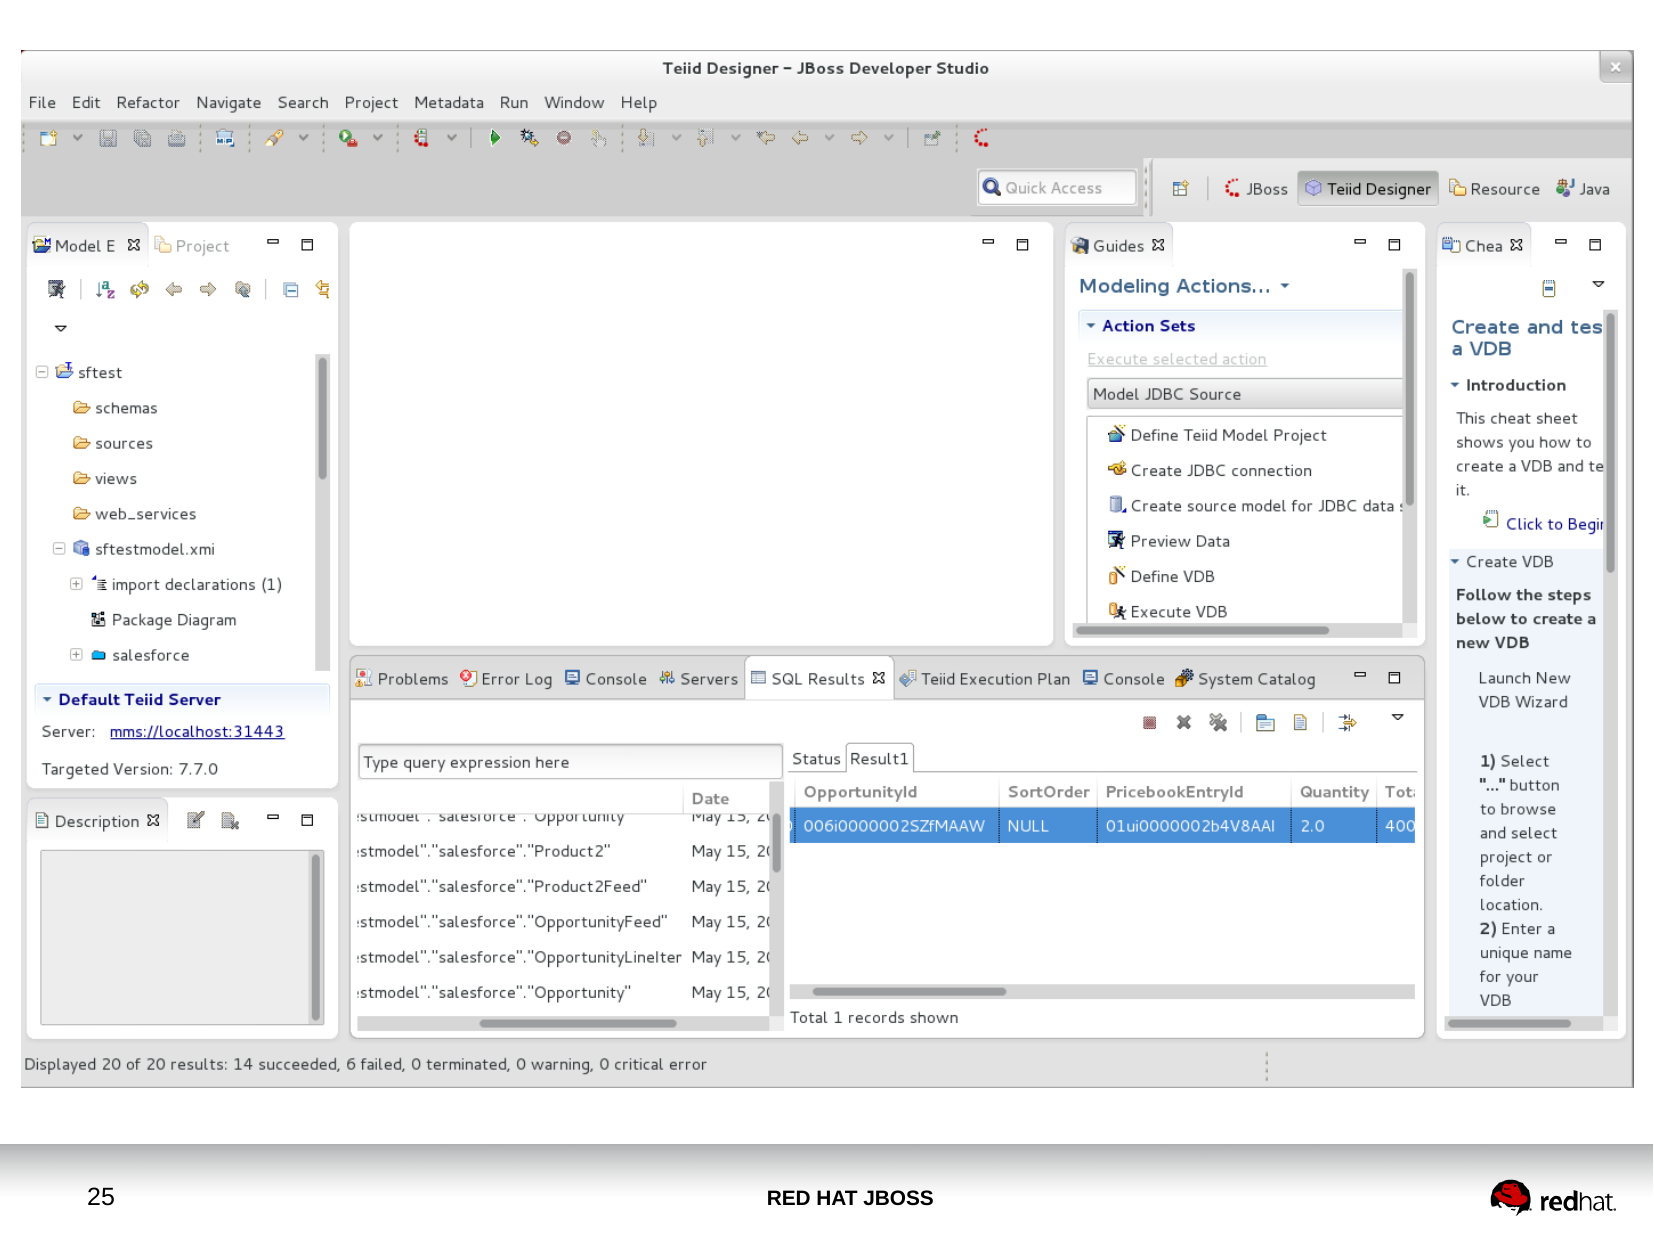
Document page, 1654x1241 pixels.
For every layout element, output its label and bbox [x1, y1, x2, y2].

picture [0, 1144, 1653, 1241]
picture [21, 50, 1634, 1088]
